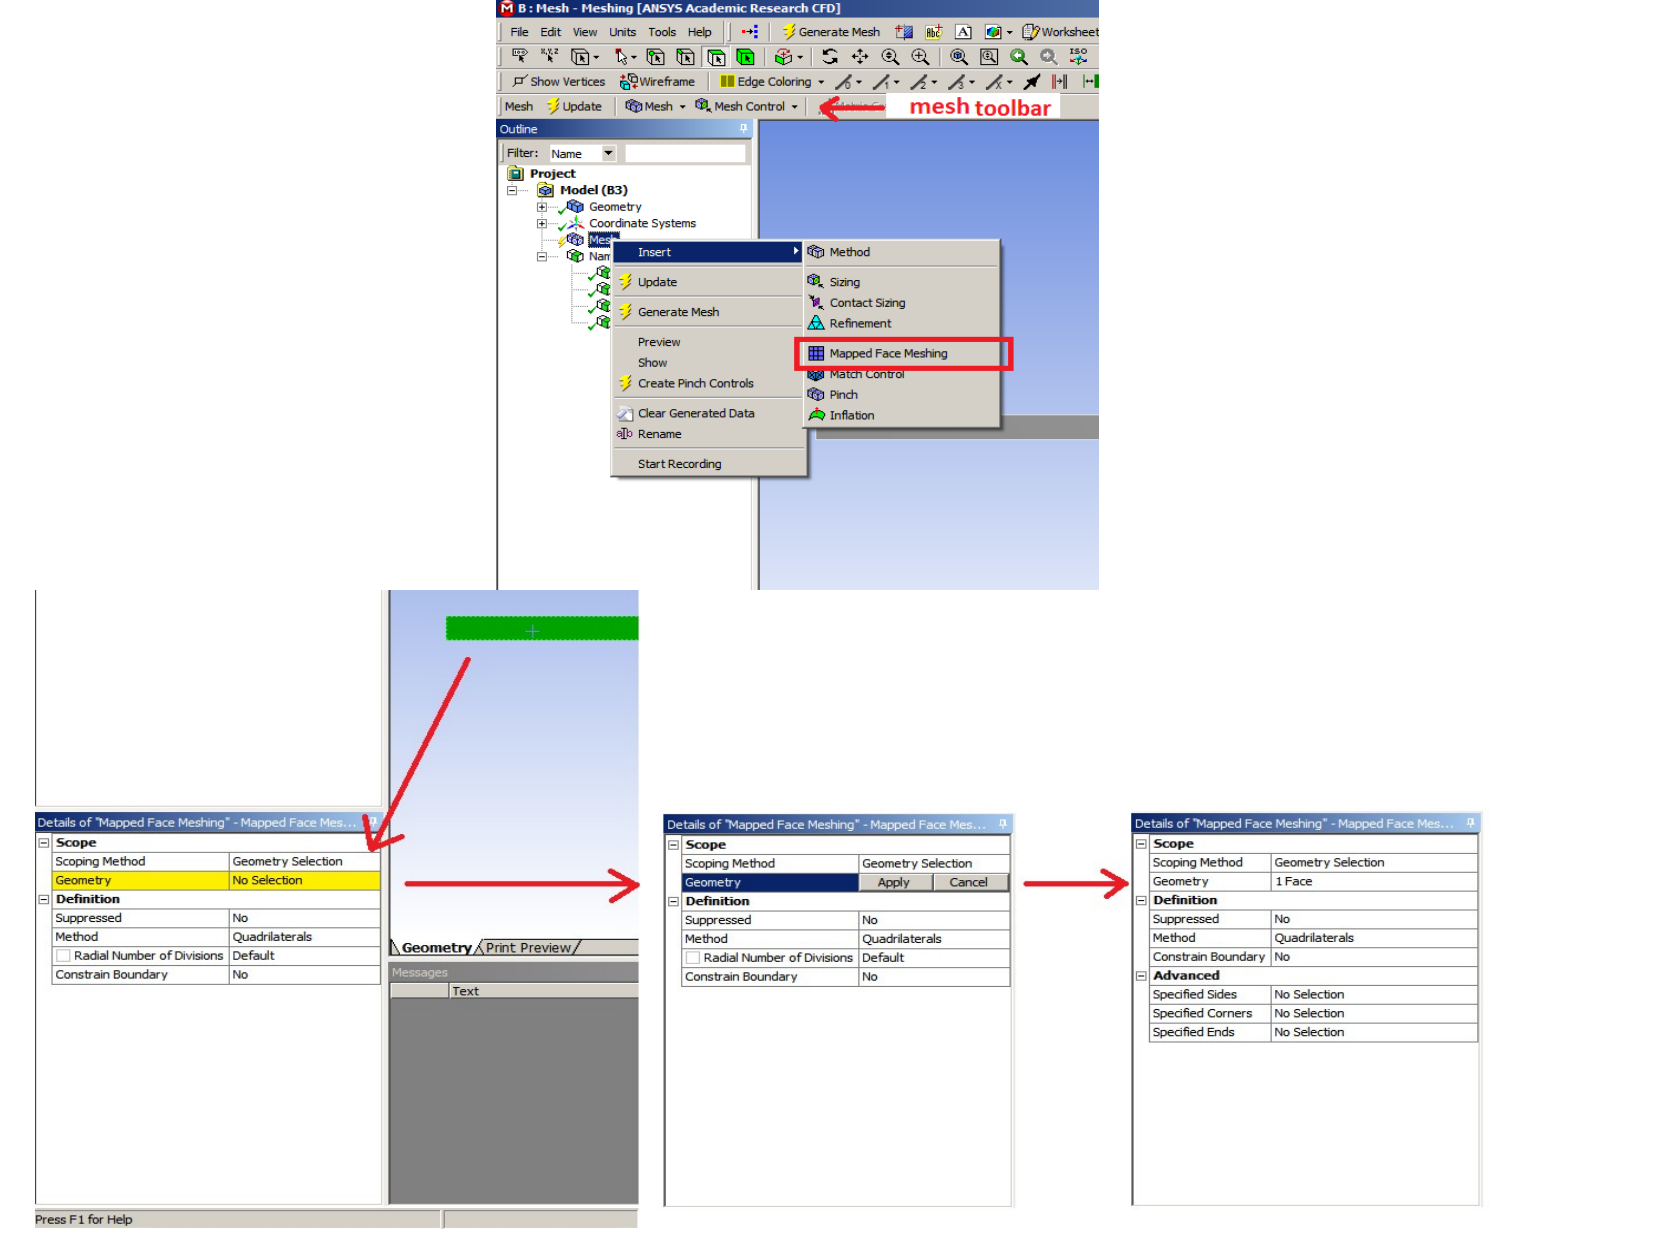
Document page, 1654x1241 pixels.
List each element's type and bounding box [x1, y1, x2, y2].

picture [35, 0, 1501, 1229]
